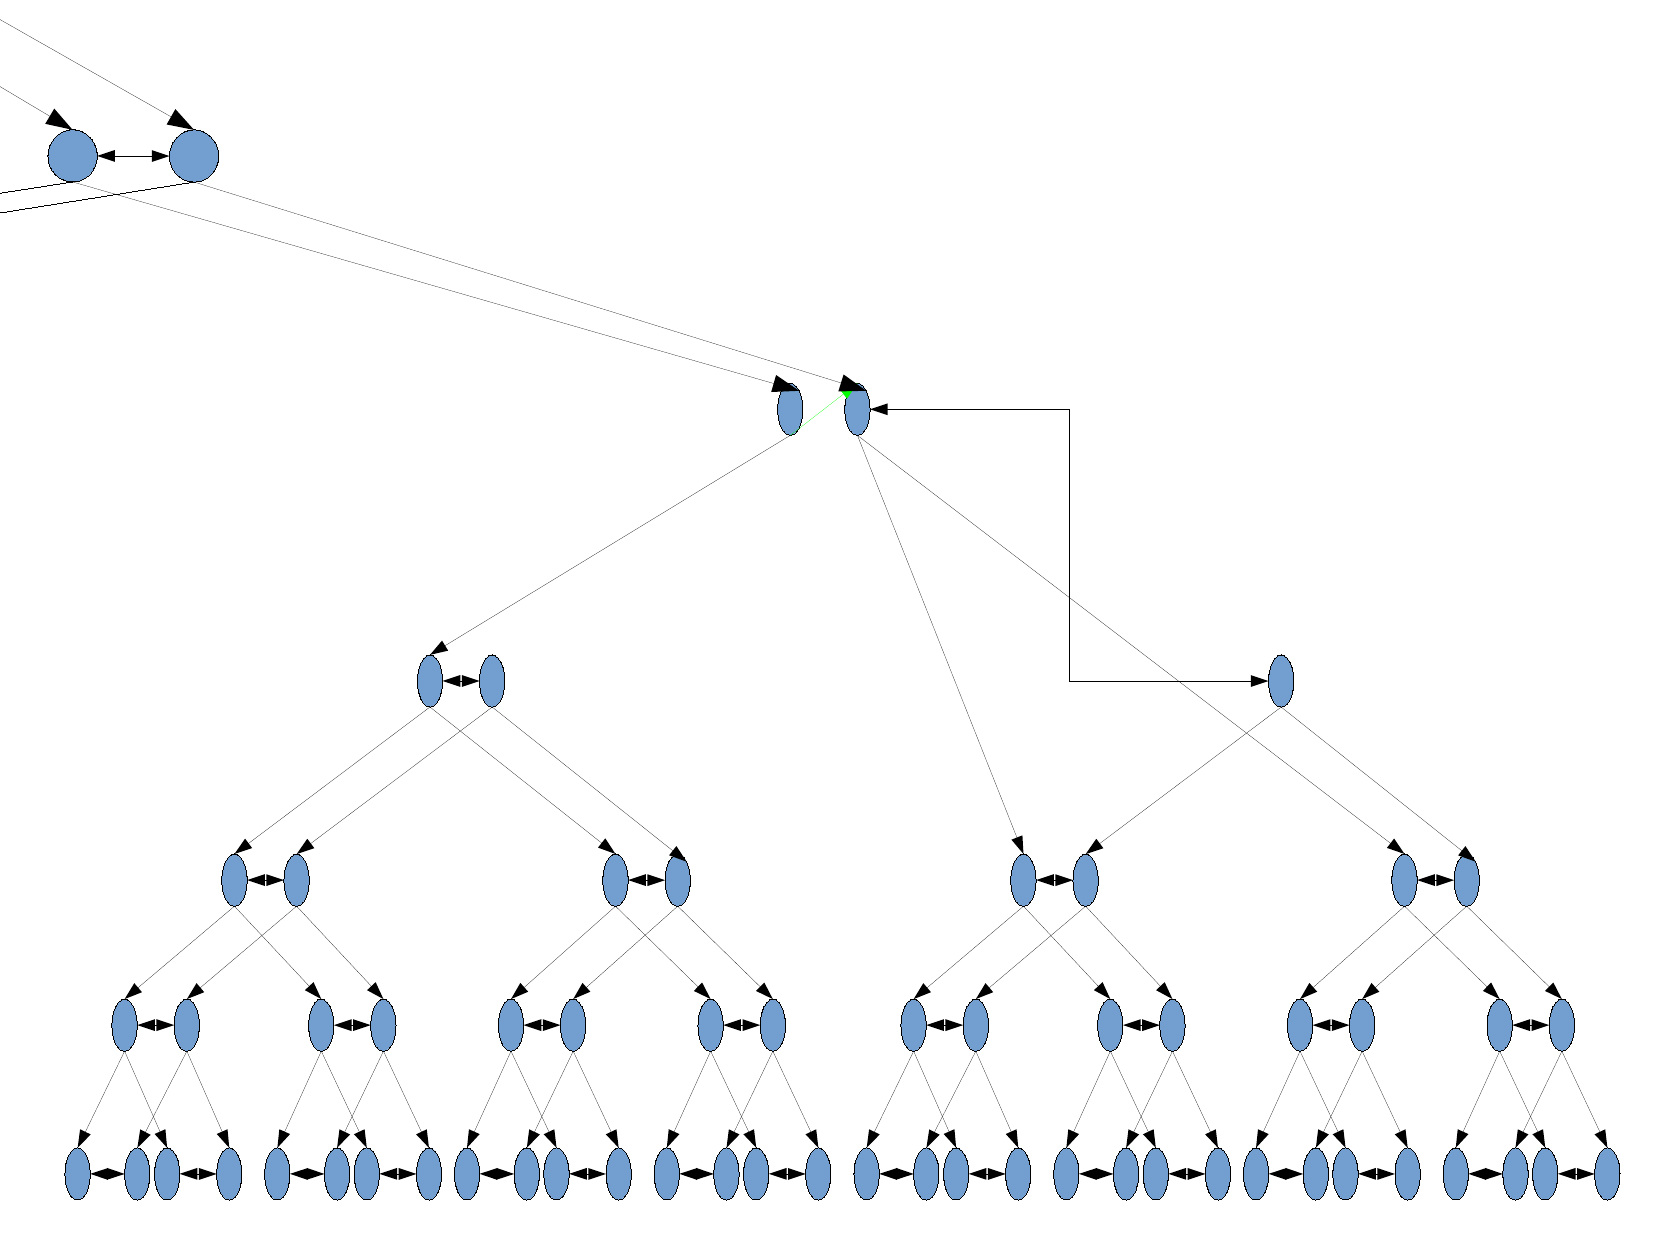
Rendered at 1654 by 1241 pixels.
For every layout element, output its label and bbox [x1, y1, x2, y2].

text_box [1287, 999, 1313, 1051]
text_box [370, 999, 397, 1052]
text_box [697, 999, 724, 1052]
text_box [354, 1147, 380, 1200]
text_box [713, 1147, 740, 1201]
text_box [1053, 1147, 1079, 1200]
text_box [943, 1148, 969, 1200]
text_box [1594, 1147, 1621, 1201]
text_box [1205, 1148, 1231, 1201]
text_box [1303, 1148, 1329, 1201]
text_box [111, 999, 138, 1052]
text_box [308, 999, 334, 1052]
text_box [844, 391, 871, 436]
text_box [417, 655, 443, 707]
text_box [654, 1147, 680, 1200]
text_box [324, 1147, 350, 1201]
text_box [1005, 1148, 1031, 1201]
text_box [543, 1147, 570, 1200]
text_box [1549, 999, 1575, 1051]
text_box [1532, 1148, 1558, 1200]
text_box [853, 1147, 880, 1200]
text_box [216, 1147, 242, 1201]
text_box [900, 999, 927, 1052]
text_box [1443, 1148, 1469, 1200]
text_box [665, 857, 691, 906]
text_box [1454, 857, 1480, 906]
text_box [174, 999, 200, 1052]
text_box [1072, 854, 1099, 906]
text_box [1487, 999, 1513, 1052]
text_box [602, 854, 629, 906]
text_box [498, 999, 524, 1051]
text_box [479, 654, 505, 707]
text_box [1143, 1147, 1169, 1200]
text_box [154, 1148, 180, 1200]
text_box [124, 1147, 150, 1201]
text_box [1391, 854, 1418, 906]
text_box [1097, 999, 1123, 1052]
text_box [47, 129, 98, 182]
text_box [963, 999, 989, 1052]
text_box [64, 1147, 91, 1200]
text_box [416, 1147, 442, 1201]
text_box [454, 1147, 480, 1200]
text_box [264, 1147, 290, 1200]
text_box [913, 1147, 939, 1201]
text_box [777, 391, 803, 435]
text_box [1502, 1147, 1529, 1201]
text_box [560, 999, 586, 1052]
text_box [514, 1148, 540, 1201]
text_box [790, 383, 799, 390]
text_box [805, 1147, 831, 1201]
text_box [743, 1148, 769, 1200]
text_box [1010, 854, 1037, 906]
text_box [1349, 999, 1375, 1052]
text_box [1268, 654, 1294, 707]
text_box [760, 999, 786, 1051]
text_box [1332, 1147, 1359, 1200]
text_box [858, 383, 866, 389]
text_box [1395, 1147, 1421, 1201]
text_box [169, 129, 219, 182]
text_box [1159, 999, 1186, 1052]
text_box [283, 854, 310, 906]
text_box [221, 854, 248, 906]
text_box [1113, 1147, 1139, 1201]
text_box [606, 1147, 632, 1201]
text_box [1243, 1147, 1269, 1200]
